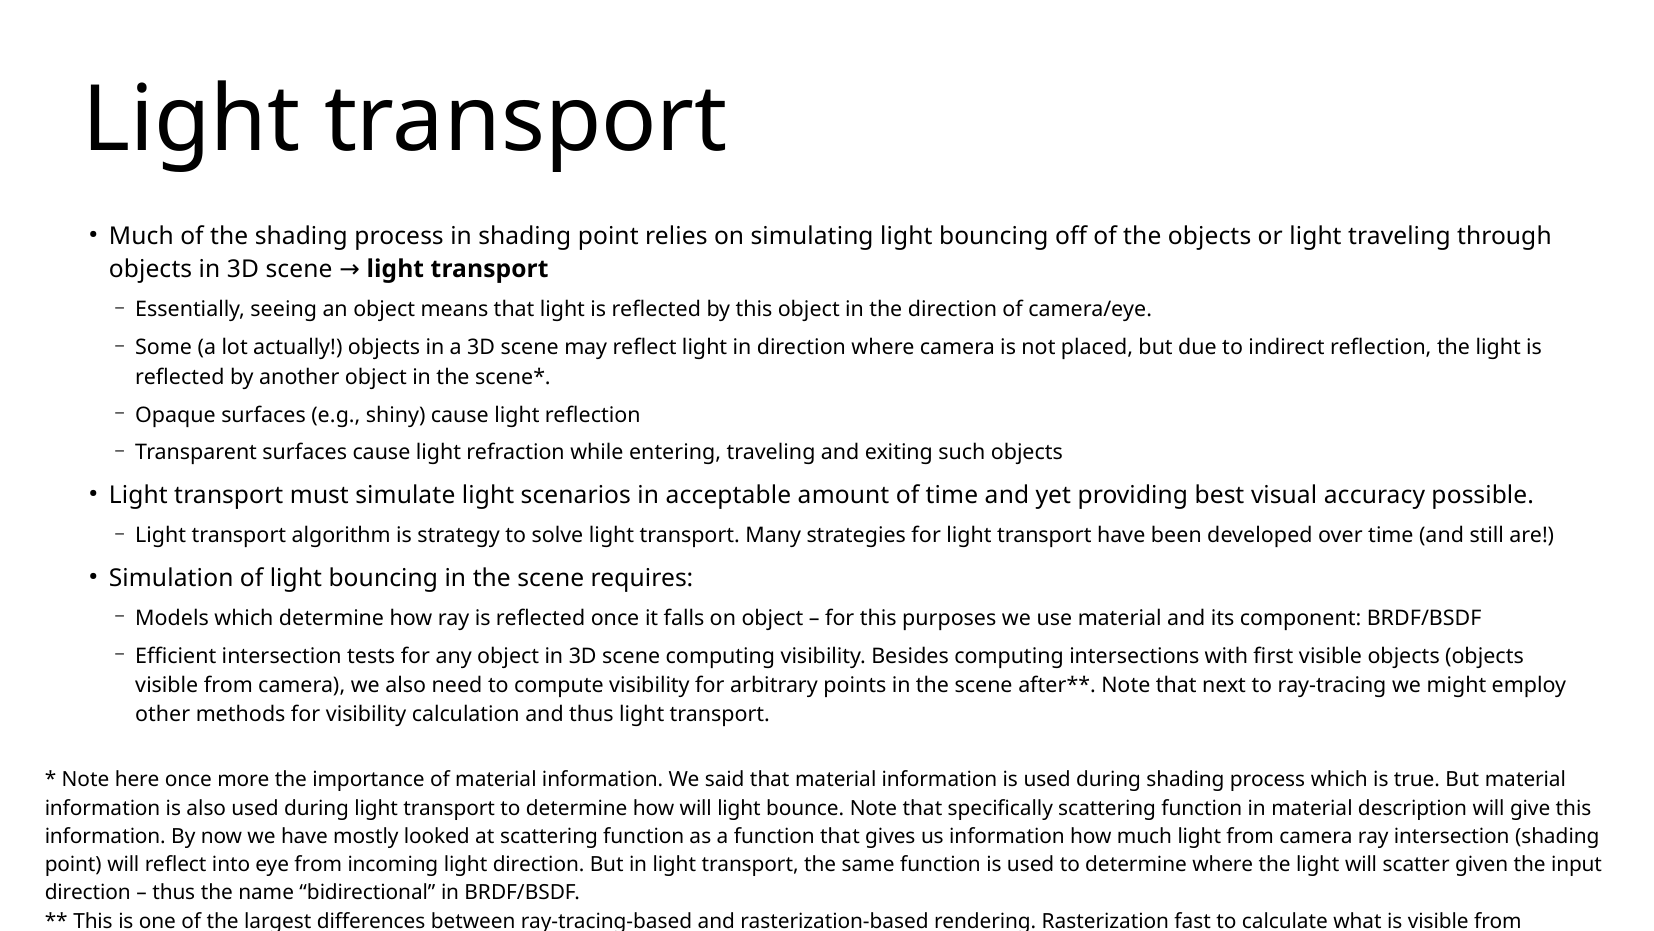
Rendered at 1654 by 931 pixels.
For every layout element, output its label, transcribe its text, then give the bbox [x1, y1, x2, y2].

text_box * Note here once more the importance of material information. We said that material information is used during shading process which is true. But material information is also used during light transport to determine how will light bounce. Note that specifically scattering function in material description will give this information. By now we have mostly looked at scattering function as a function that gives us information how much light from camera ray intersection (shading point) will reflect into eye from incoming light direction. But in light transport, the same function is used to determine where the light will scatter given the input direction – thus the name “bidirectional” in BRDF/BSDF. ** This is one of the largest differences between ray-tracing-based and rasterization-based rendering. Rasterization fast to calculate what is visible from camera, but is is not suitable at all to give information which surfaces are visible to surfaces visible from camera and not to mention arbitrary suface visibility which is important for quality light transport. There are some approaches in radiosity light transport utilizing hemisphere and hemicube,but they are extremly slow – INVESTIGATE!. [30, 757, 1621, 931]
title Light transport [82, 37, 1571, 193]
list Much of the shading process in shading point relies on simulating light bouncing off of the objects or light traveling through objects in 3D scene → light transport Essentially, seeing an object means that light is reflected by this object in the direction of camera/eye. Some (a lot actually!) objects in a 3D scene may reflect light in direction where camera is not placed, but due to indirect reflection, the light is reflected by another object in the scene*. Opaque surfaces (e.g., shiny) cause light reflection Transparent surfaces cause light refraction while entering, traveling and exiting such objects Light transport must simulate light scenarios in acceptable amount of time and yet providing best visual accuracy possible. Light transport algorithm is strategy to solve light transport. Many strategies for light transport have been developed over time (and still are!) Simulation of light bouncing in the scene requires: Models which determine how ray is reflected once it falls on object – for this purposes we use material and its component: BRDF/BSDF Efficient intersection tests for any object in 3D scene computing visibility. Besides computing intersections with first visible objects (objects visible from camera), we also need to compute visibility for arbitrary points in the scene after**. Note that next to ray-tracing we might employ other methods for visibility calculation and thus light transport. [82, 217, 1571, 757]
